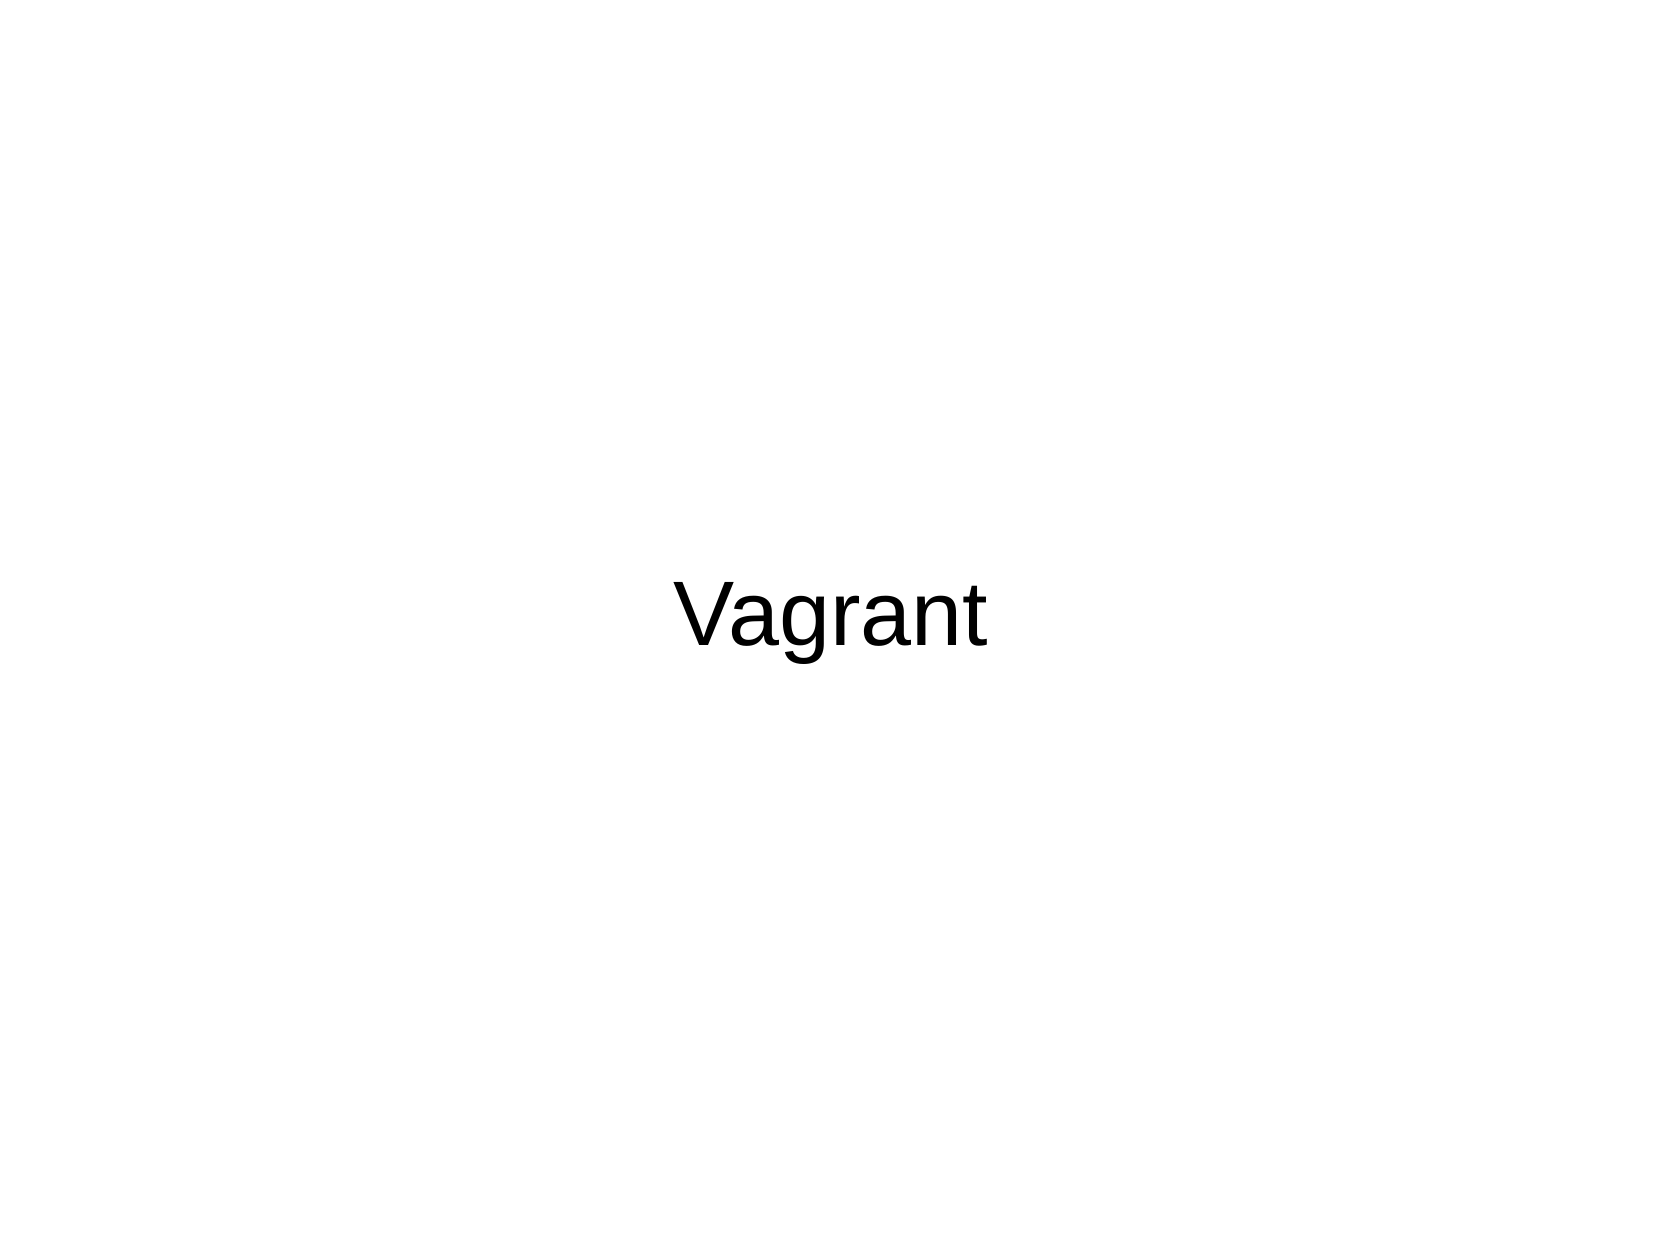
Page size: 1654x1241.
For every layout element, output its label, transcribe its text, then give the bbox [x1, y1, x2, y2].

title Vagrant [86, 510, 1576, 718]
